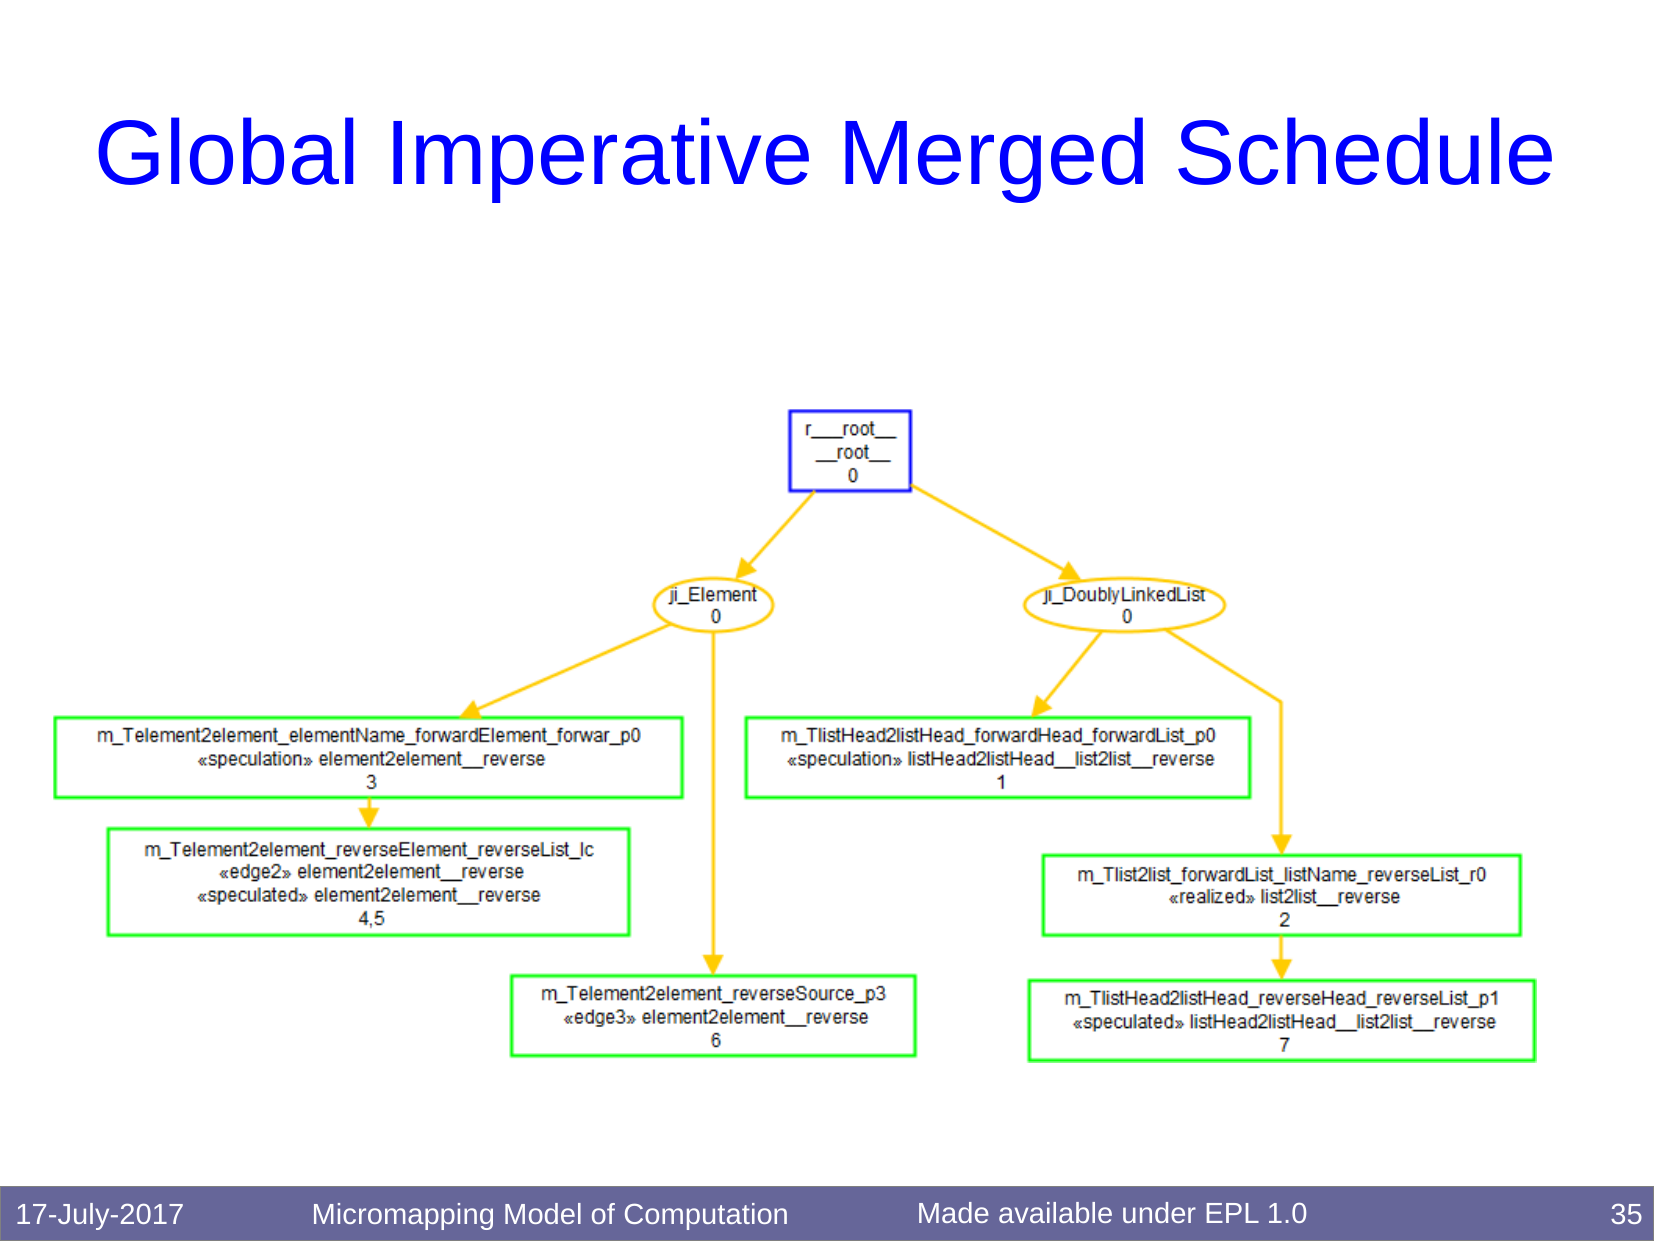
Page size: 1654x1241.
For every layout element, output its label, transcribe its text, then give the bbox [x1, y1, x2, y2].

title Global Imperative Merged Schedule [82, 49, 1571, 257]
picture [53, 409, 1537, 1063]
